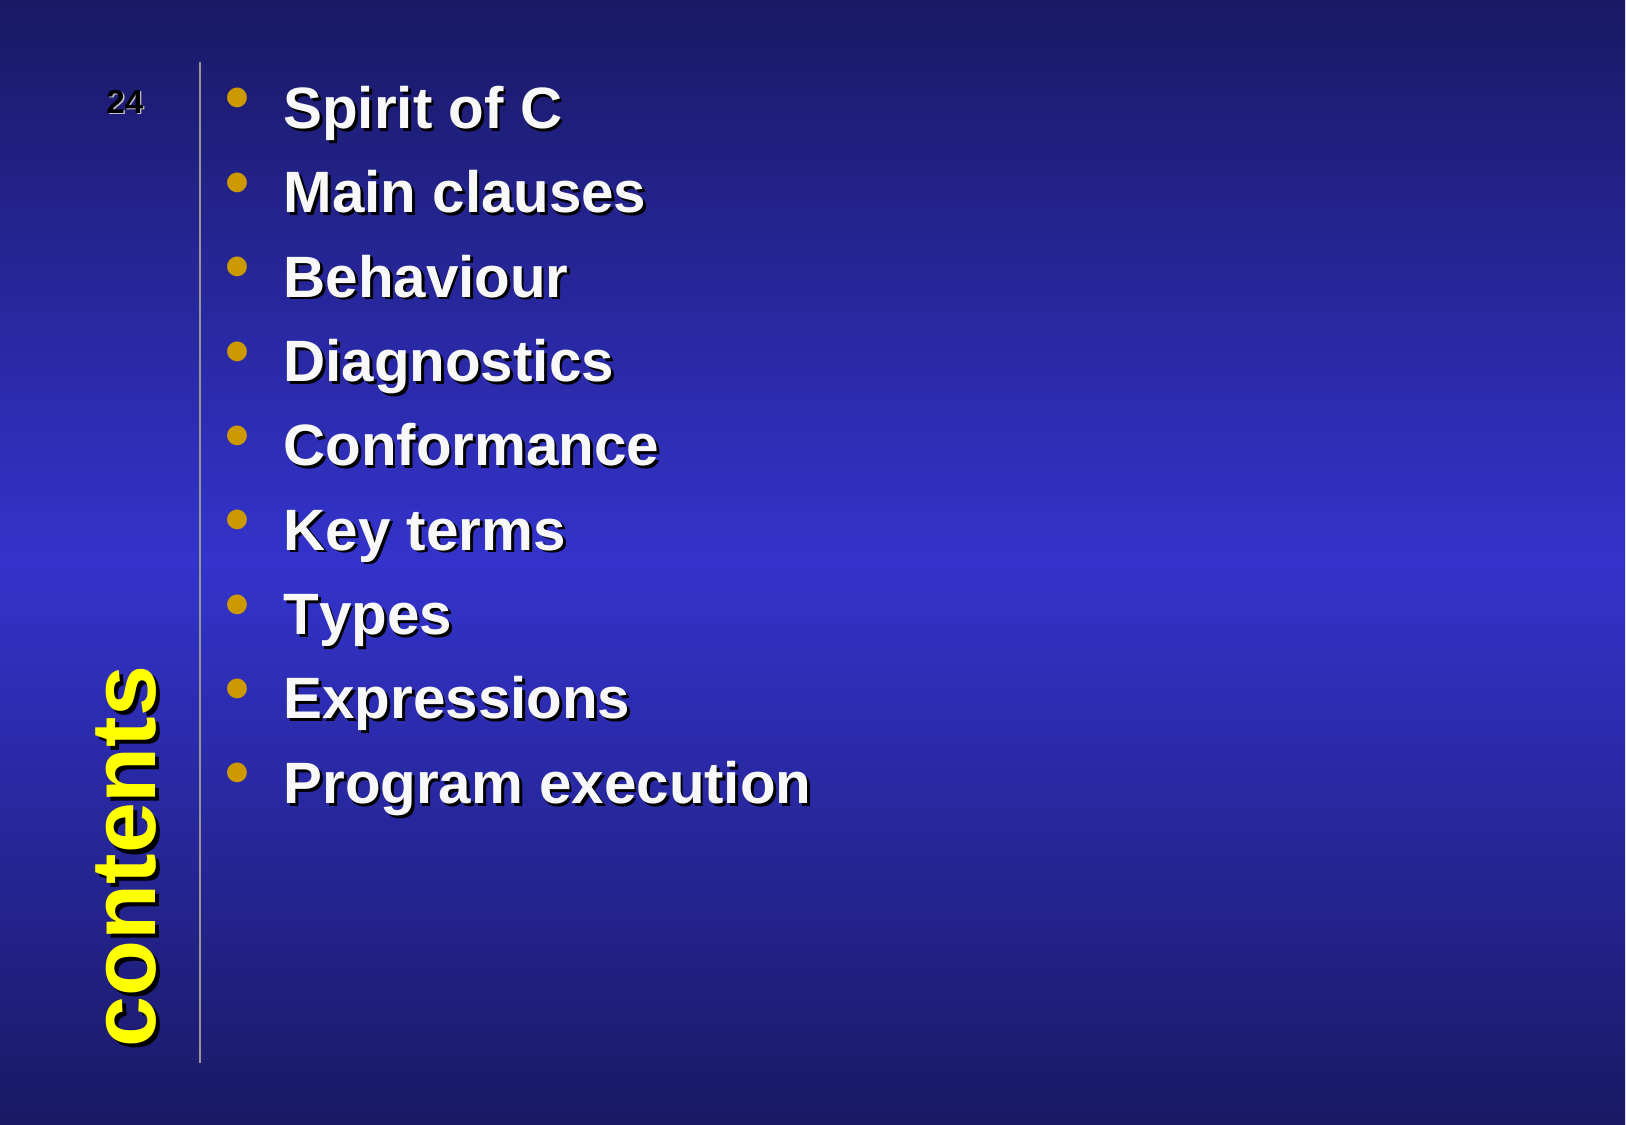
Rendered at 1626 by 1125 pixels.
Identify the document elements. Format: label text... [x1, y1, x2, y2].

list Spirit of C Main clauses Behaviour Diagnostics Conformance Key terms Types Expressions Program execution [212, 62, 1550, 1063]
title contents [50, 187, 188, 1063]
